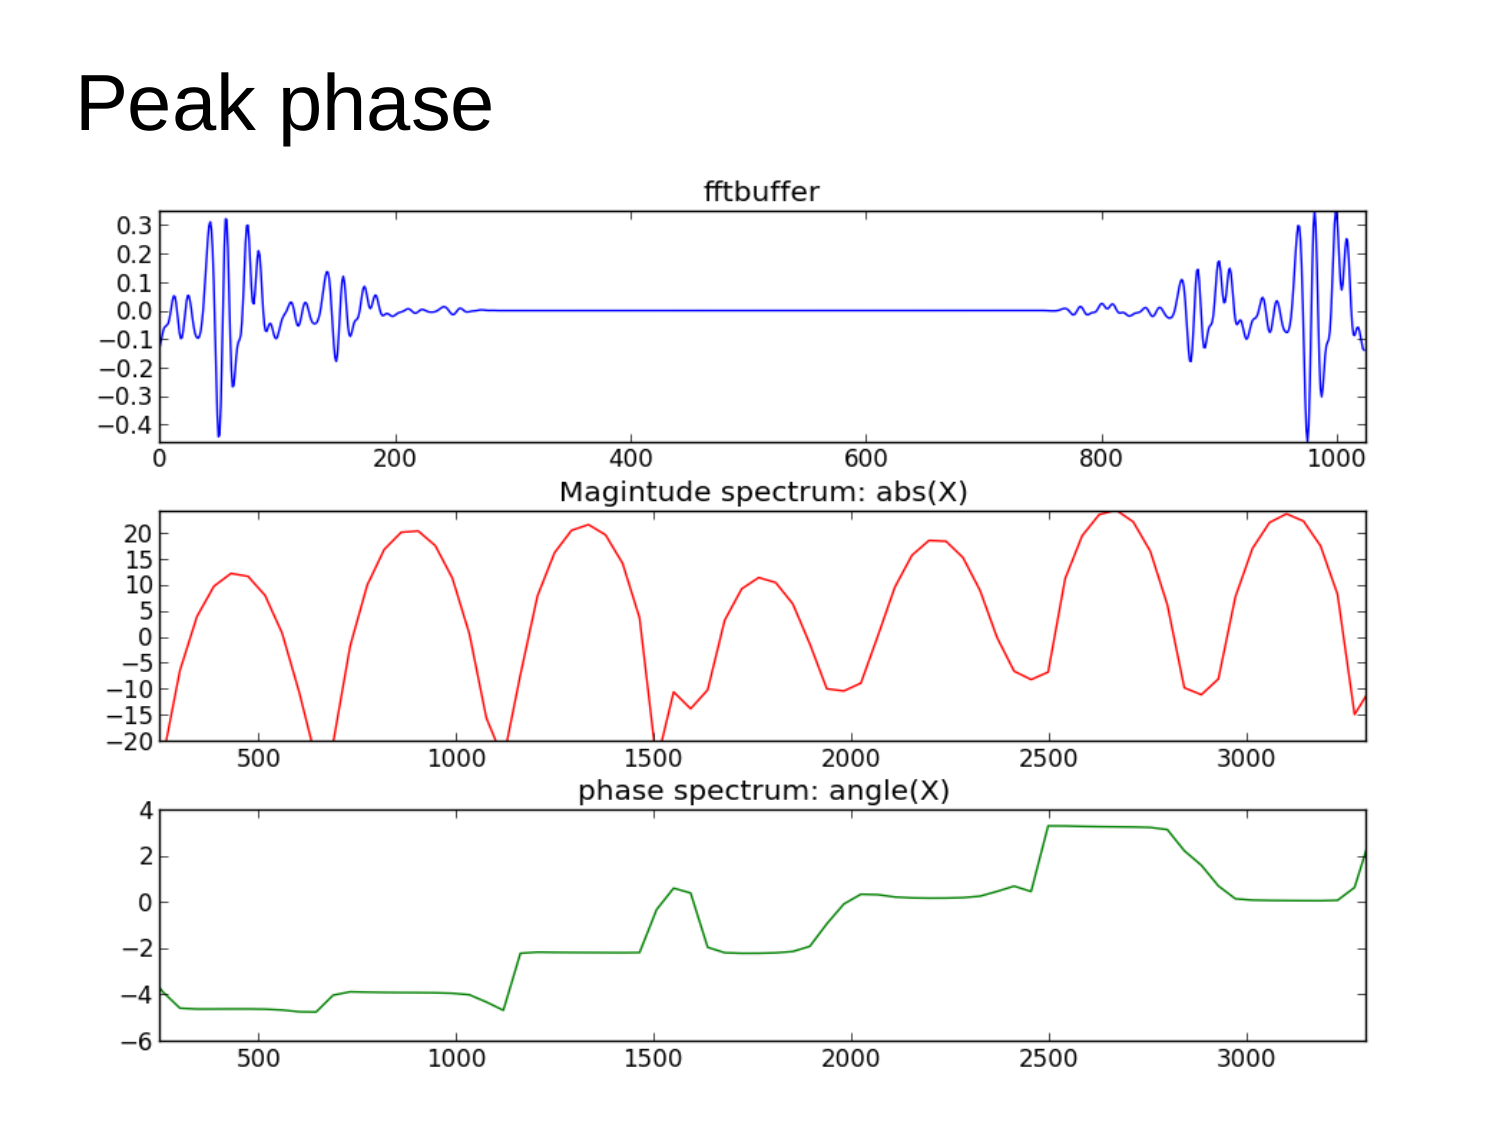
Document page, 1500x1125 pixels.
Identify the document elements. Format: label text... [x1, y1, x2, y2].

picture [72, 149, 1413, 1100]
title Peak phase [75, 9, 1425, 198]
